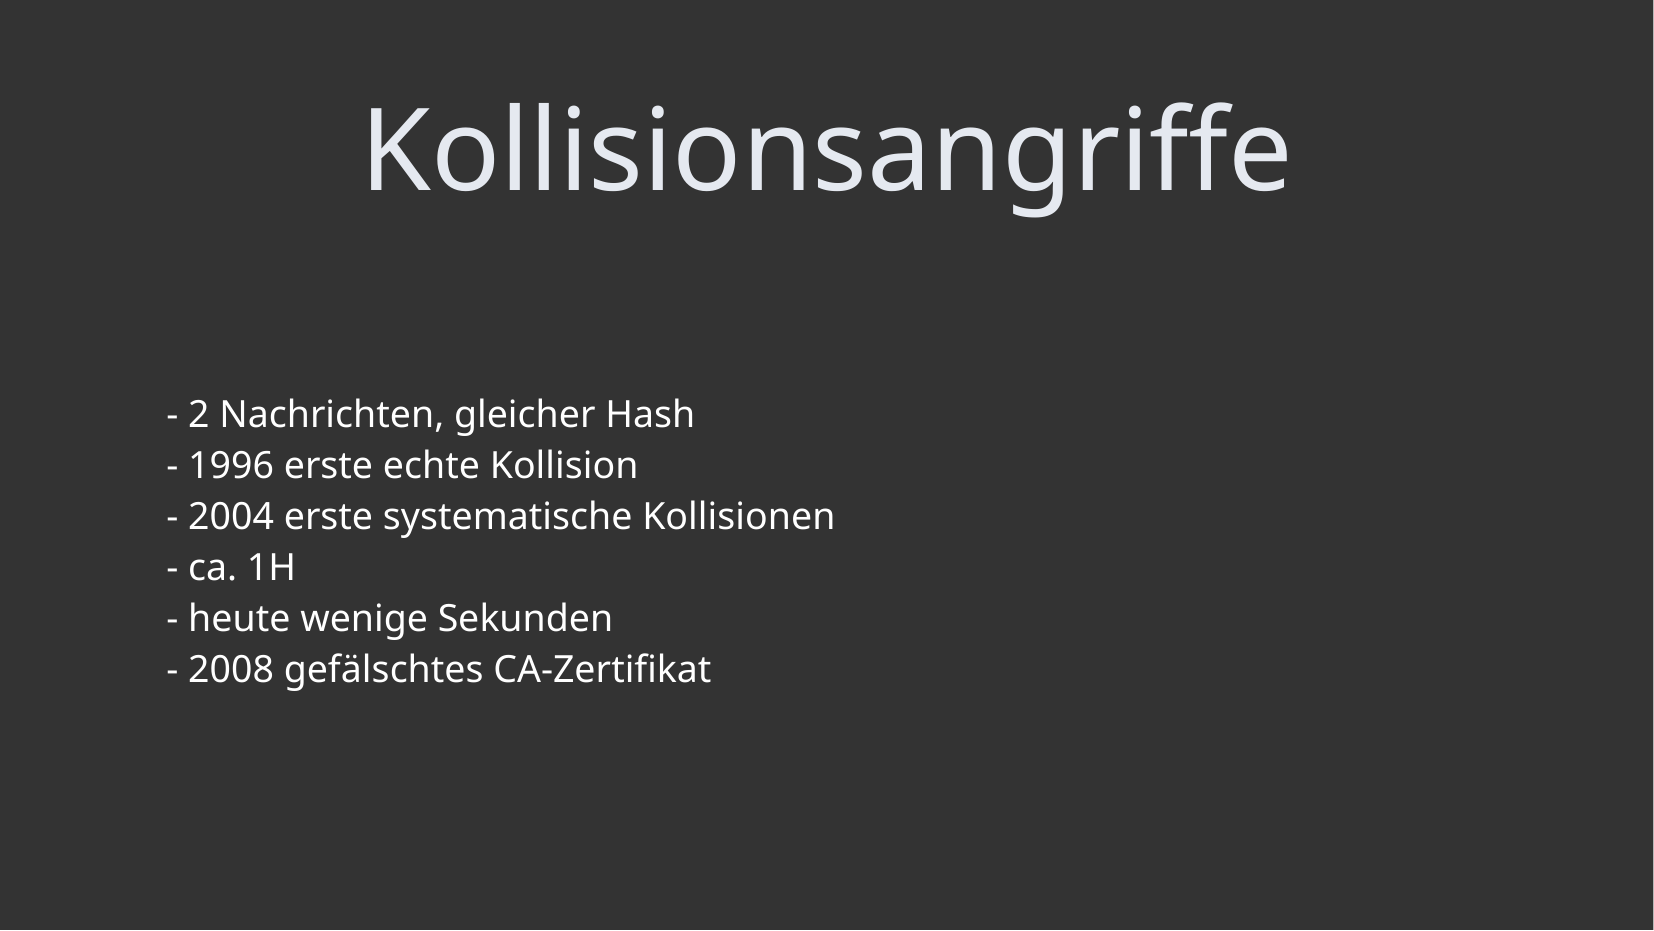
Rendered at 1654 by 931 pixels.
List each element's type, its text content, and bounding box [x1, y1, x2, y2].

text_box - 2 Nachrichten, gleicher Hash - 1996 erste echte Kollision - 2004 erste systematische Kollisionen - ca. 1H - heute wenige Sekunden - 2008 gefälschtes CA-Zertifikat [151, 420, 1502, 661]
text_box Kollisionsangriffe [197, 0, 1456, 316]
